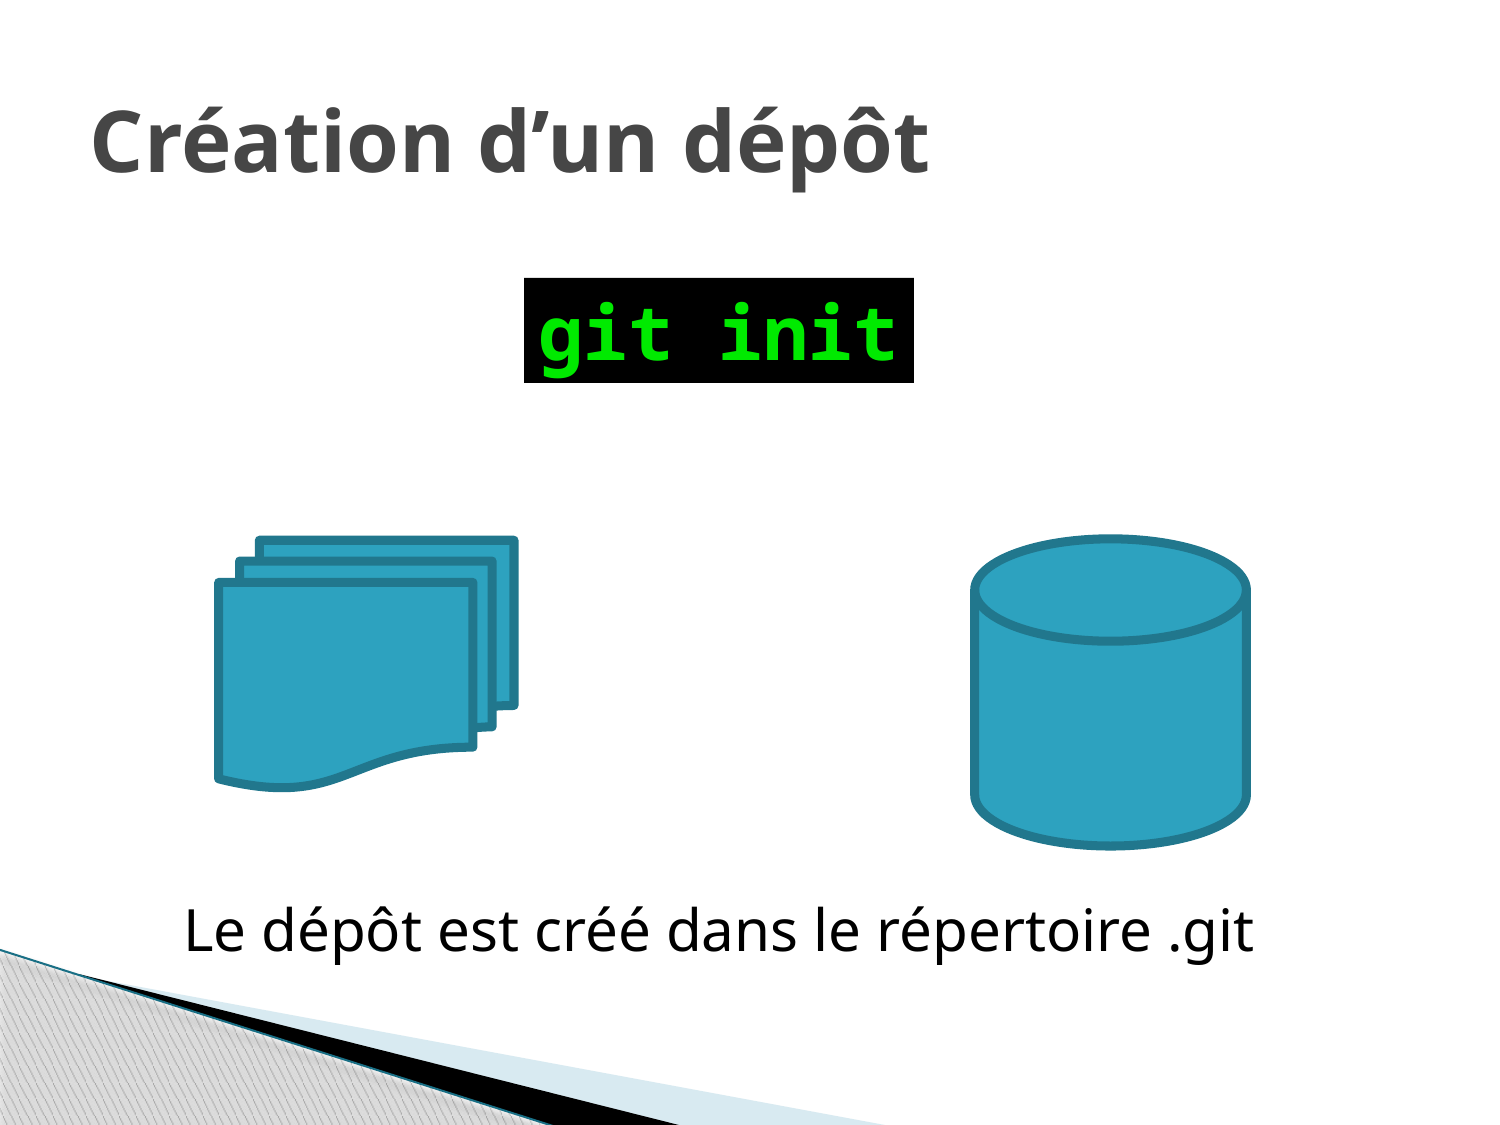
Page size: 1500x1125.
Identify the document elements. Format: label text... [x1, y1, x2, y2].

title Création d’un dépôt [75, 45, 1425, 233]
text_box Le dépôt est créé dans le répertoire .git [168, 885, 1270, 971]
text_box [218, 540, 515, 788]
text_box git init [524, 277, 914, 383]
text_box [974, 538, 1247, 847]
